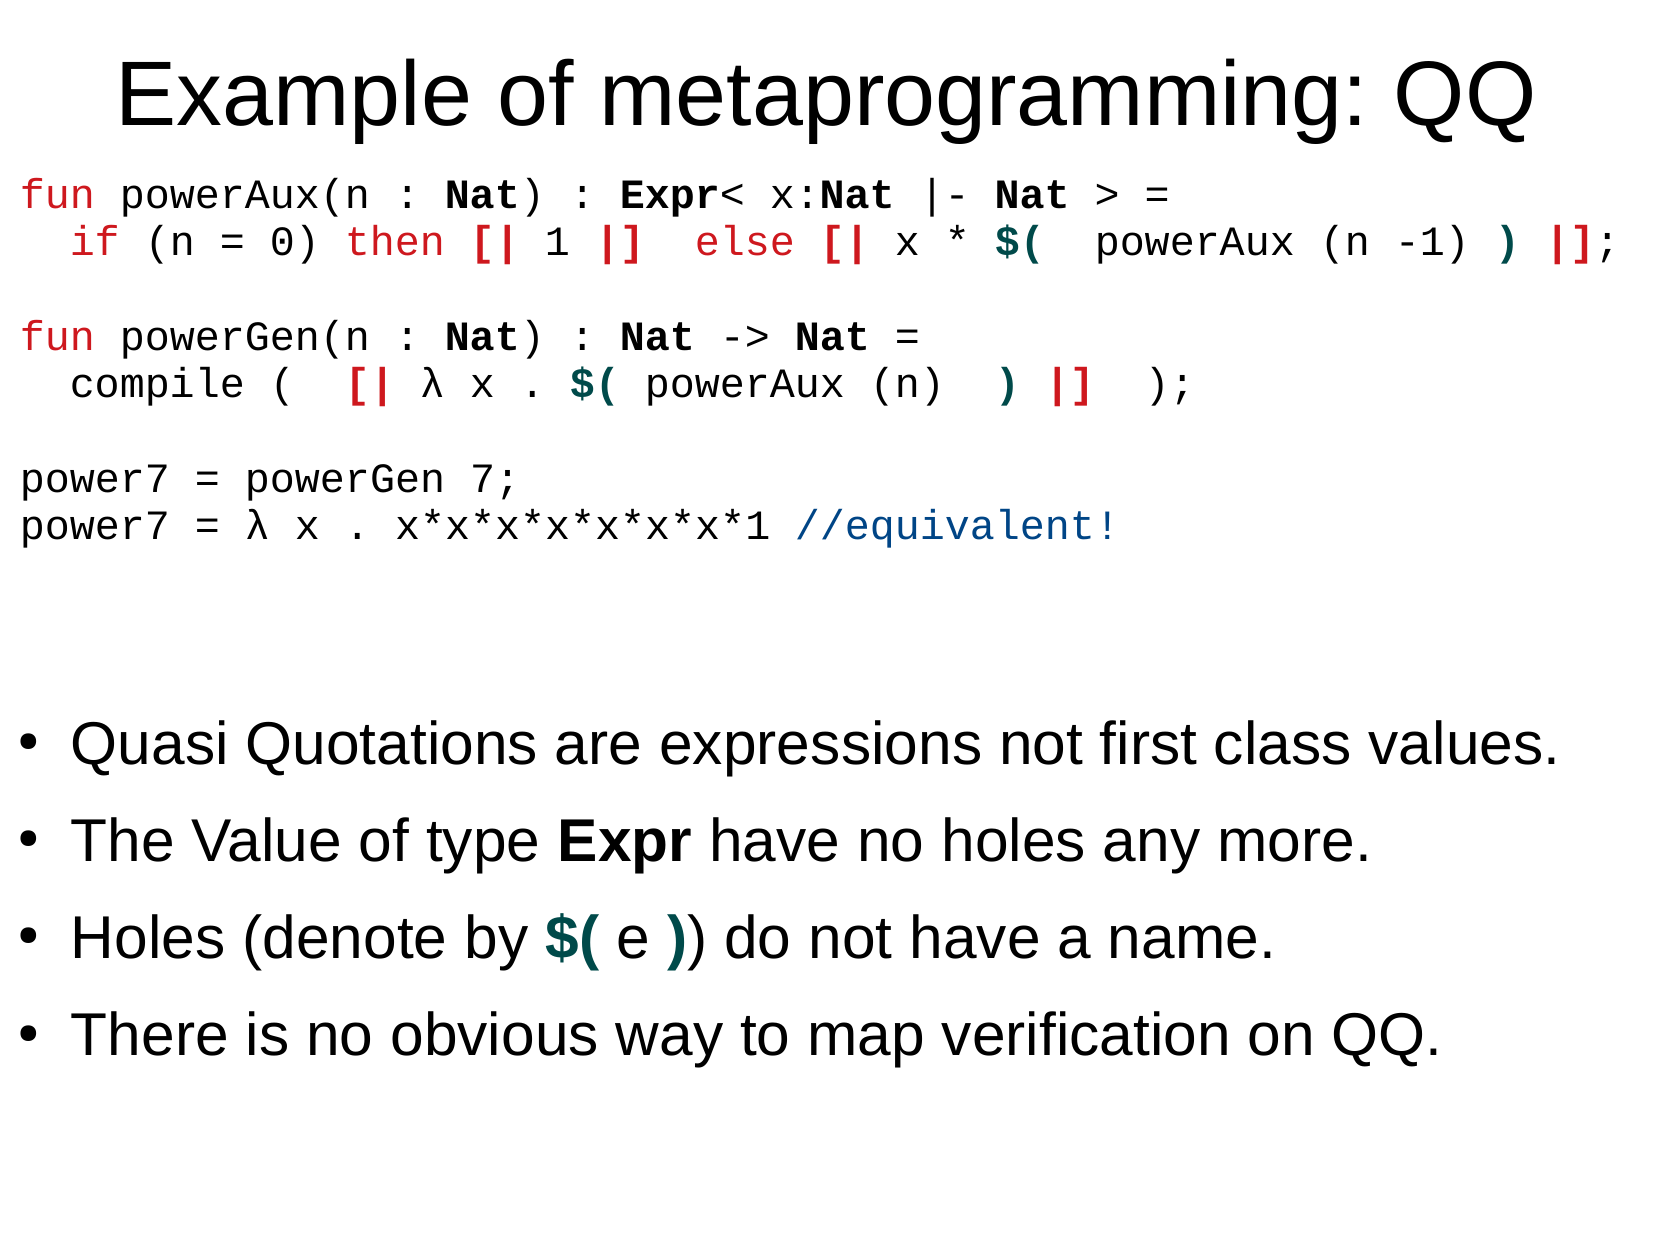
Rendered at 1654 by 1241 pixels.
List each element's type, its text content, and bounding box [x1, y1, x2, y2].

title Example of metaprogramming: QQ [82, 0, 1571, 166]
text_box fun powerAux(n : Nat) : Expr< x:Nat |- Nat > = if (n = 0) then [| 1 |] else [| x * $( powerAux (n -1) ) |]; fun powerGen(n : Nat) : Nat -> Nat = compile ( [| λ x . $( powerAux (n) ) |] ); power7 = powerGen 7; power7 = λ x . x*x*x*x*x*x*x*1 //equivalent! [4, 166, 1654, 709]
list Quasi Quotations are expressions not first class values. The Value of type Expr have no holes any more. Holes (denote by $( e )) do not have a name. There is no obvious way to map verification on QQ. [0, 709, 1654, 1199]
